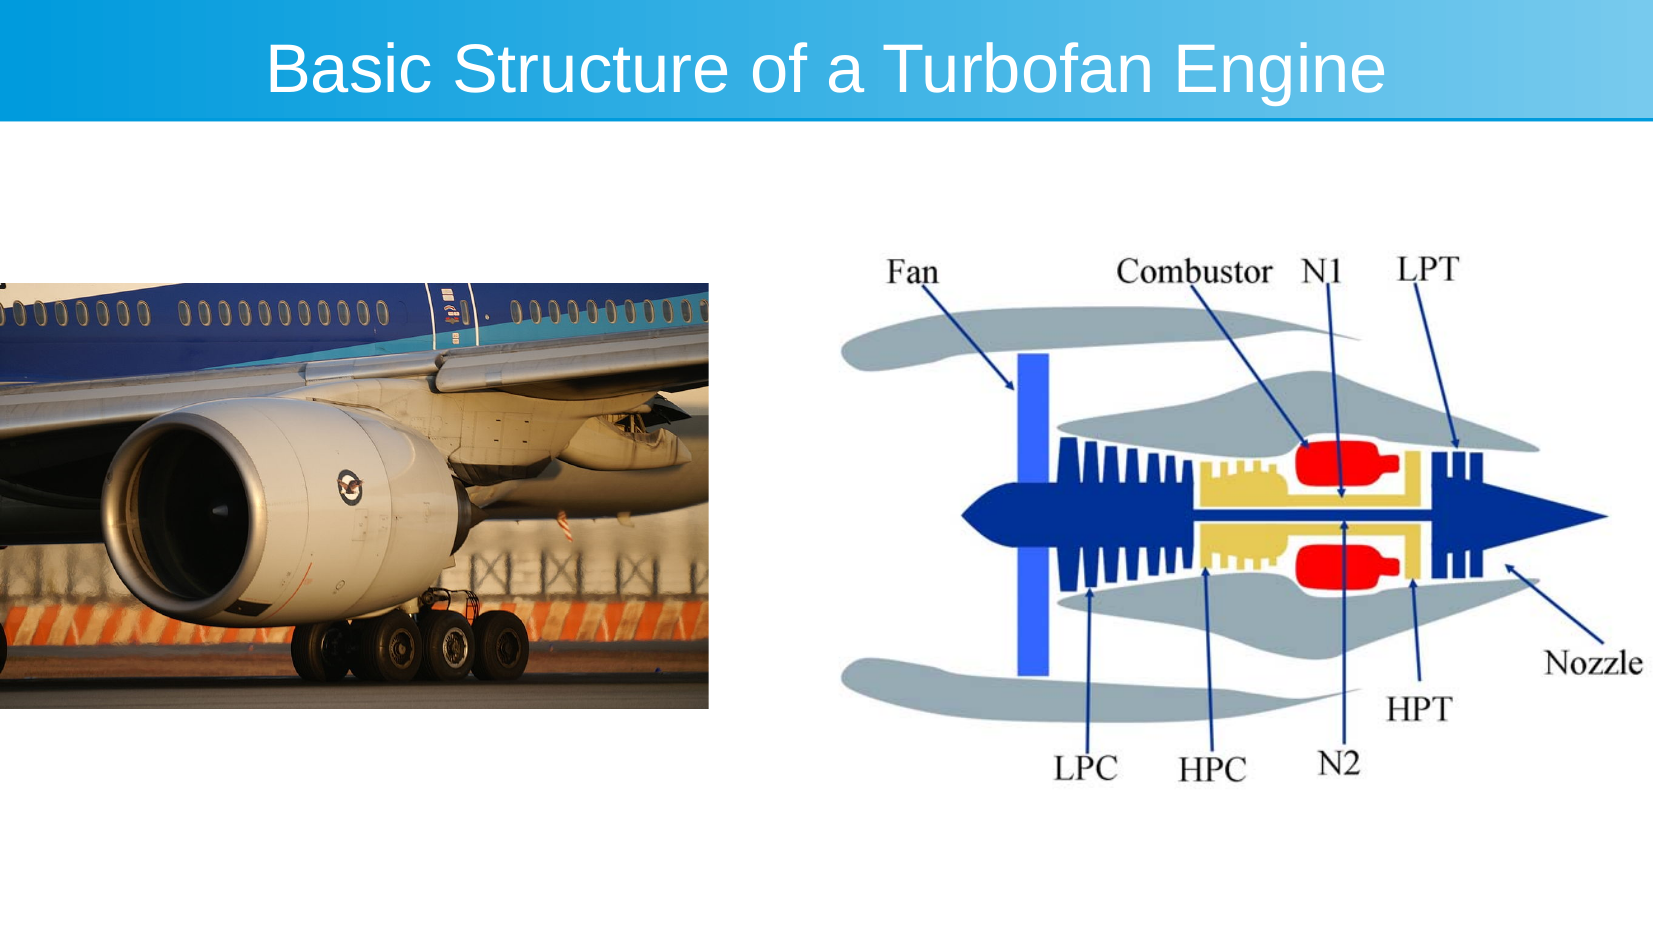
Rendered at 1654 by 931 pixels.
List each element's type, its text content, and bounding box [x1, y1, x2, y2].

picture [778, 230, 1654, 821]
picture [0, 283, 709, 709]
title Basic Structure of a Turbofan Engine [59, 29, 1595, 108]
